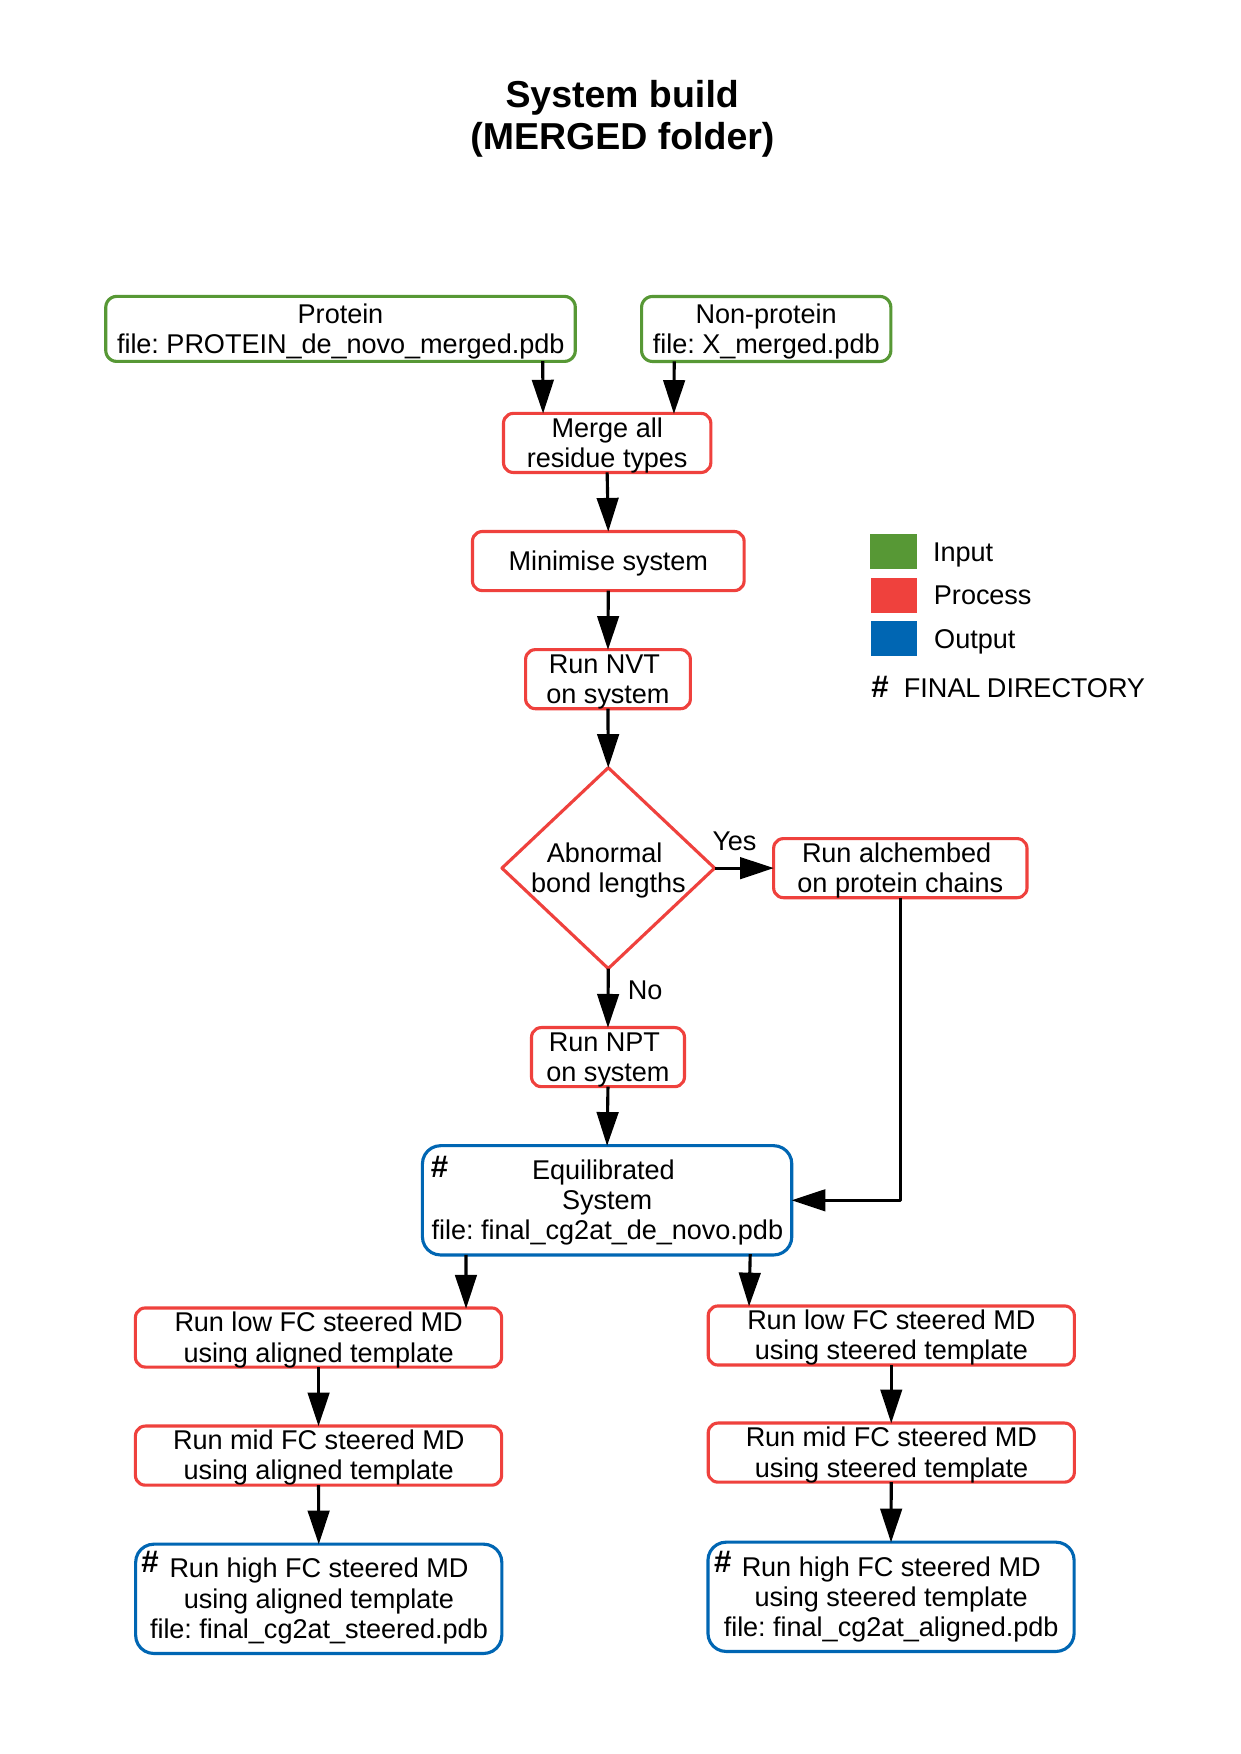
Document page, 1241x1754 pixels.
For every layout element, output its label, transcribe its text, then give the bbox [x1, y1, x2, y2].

text_box Run low FC steered MD using steered template [708, 1305, 1075, 1366]
text_box Run alchembed on protein chains [773, 838, 1028, 898]
text_box Protein file: PROTEIN_de_novo_merged.pdb [105, 296, 576, 362]
text_box Run mid FC steered MD using steered template [708, 1423, 1075, 1483]
text_box # [415, 1141, 464, 1192]
text_box Merge all residue types [503, 413, 711, 473]
text_box Input [918, 529, 1053, 576]
text_box Run mid FC steered MD using aligned template [135, 1426, 502, 1486]
text_box Run high FC steered MD using aligned template file: final_cg2at_steered.pdb [135, 1544, 502, 1654]
text_box Abnormal bond lengths [501, 767, 711, 968]
text_box [871, 621, 917, 656]
text_box System build (MERGED folder) [353, 66, 892, 165]
text_box [871, 578, 917, 613]
text_box Yes [697, 818, 781, 872]
text_box # [126, 1537, 174, 1587]
text_box # [699, 1537, 747, 1587]
text_box Run high FC steered MD using steered template file: final_cg2at_aligned.pdb [707, 1542, 1075, 1652]
text_box Run NVT on system [525, 649, 691, 709]
text_box Run low FC steered MD using aligned template [135, 1307, 502, 1368]
text_box No [613, 967, 726, 1022]
text_box Run NPT on system [531, 1027, 685, 1087]
text_box Process [919, 572, 1053, 619]
text_box [870, 534, 917, 569]
text_box Minimise system [472, 531, 745, 591]
text_box # FINAL DIRECTORY [856, 662, 1177, 716]
text_box Non-protein file: X_merged.pdb [641, 296, 891, 362]
text_box Output [919, 616, 1054, 662]
text_box Equilibrated System file: final_cg2at_de_novo.pdb [422, 1145, 792, 1255]
